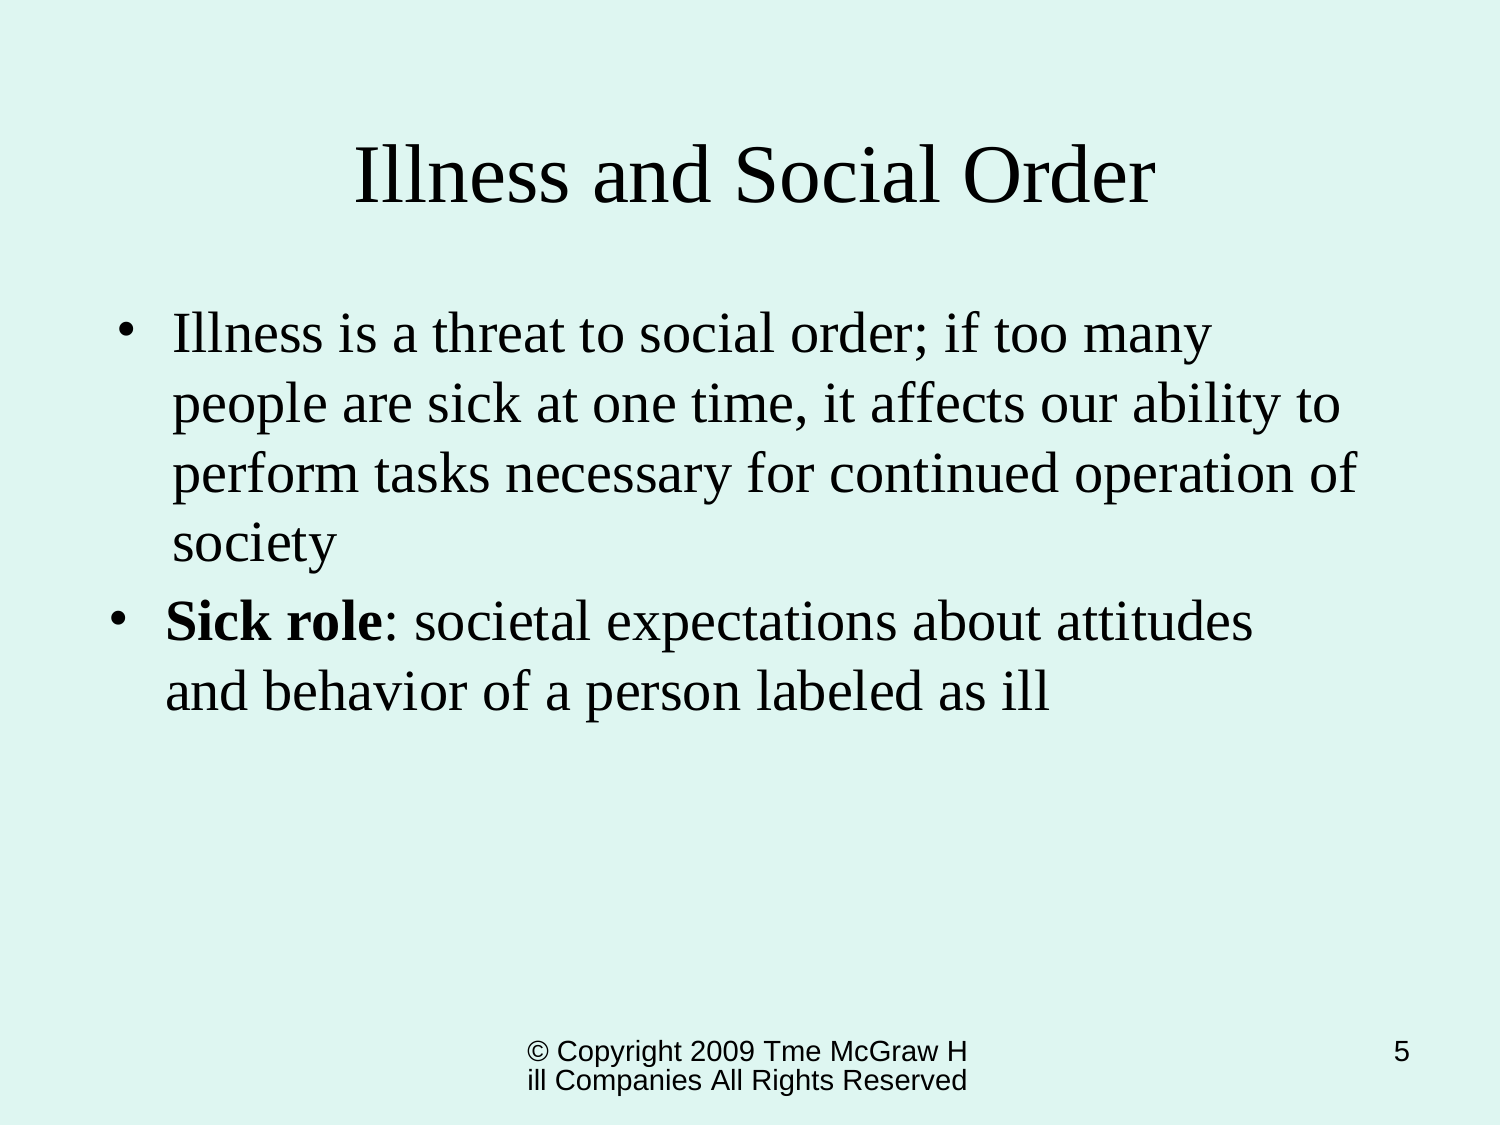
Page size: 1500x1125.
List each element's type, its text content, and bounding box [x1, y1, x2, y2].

text_box Illness is a threat to social order; if too many people are sick at one time, it affects our ability to perform tasks necessary for continued operation of society [101, 286, 1387, 924]
title Illness and Social Order [50, 62, 1461, 275]
text_box Sick role: societal expectations about attitudes and behavior of a person labeled as ill [94, 574, 1352, 813]
